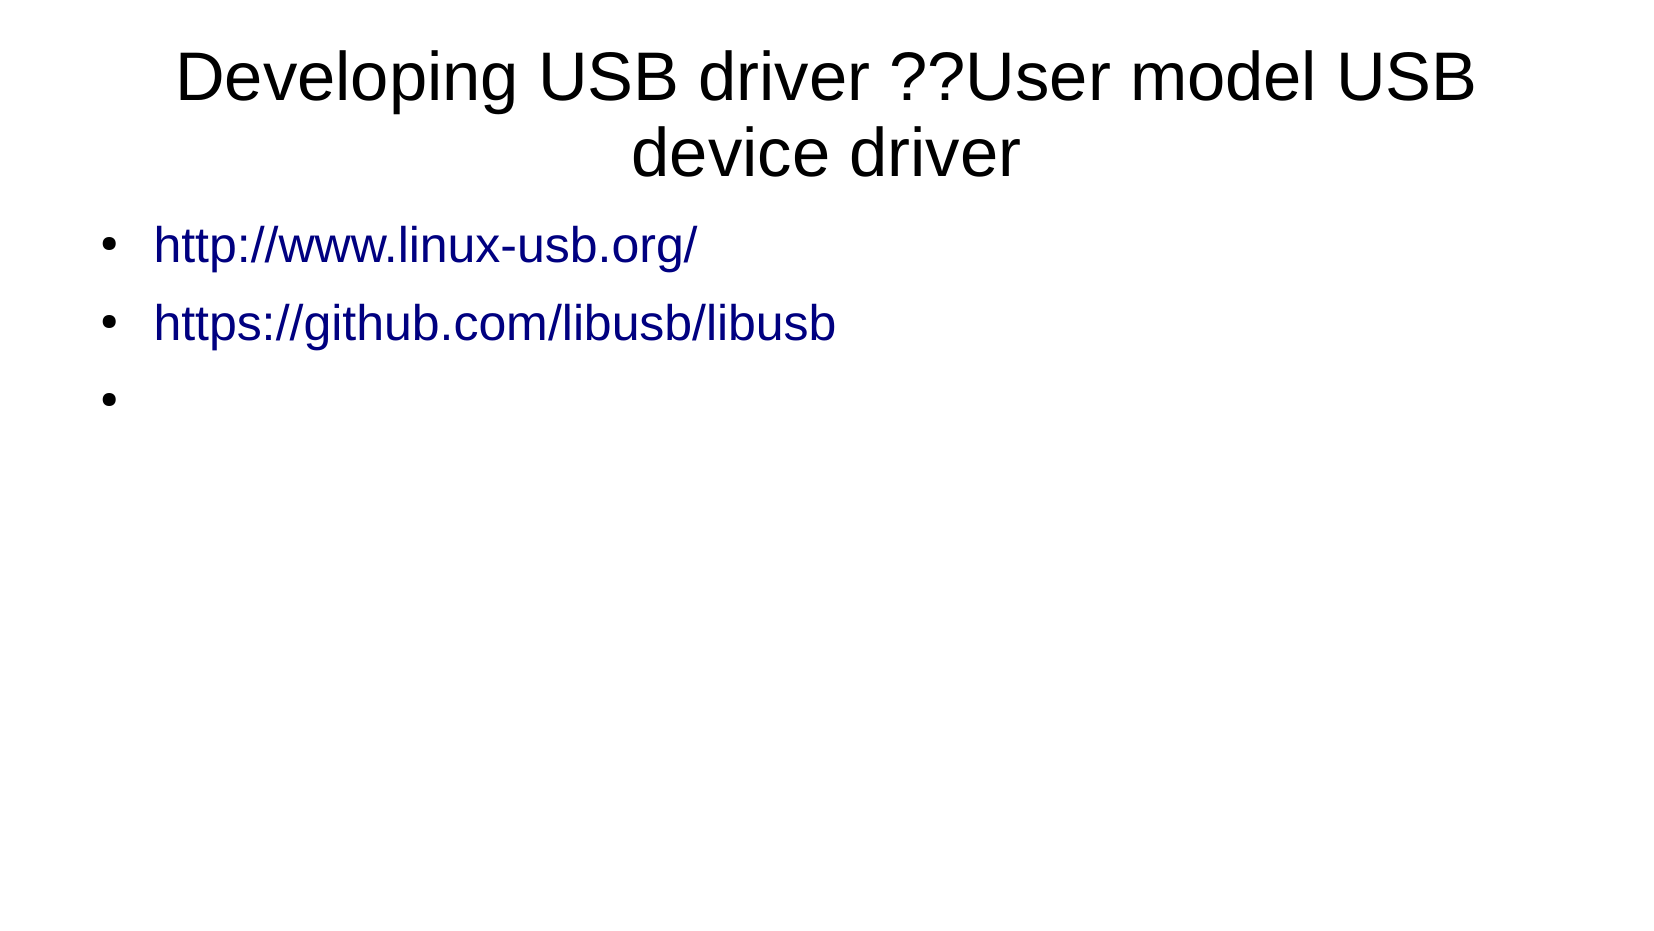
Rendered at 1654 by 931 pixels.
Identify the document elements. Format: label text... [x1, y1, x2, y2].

title Developing USB driver ??User model USB device driver [82, 37, 1571, 193]
list http://www.linux-usb.org/ https://github.com/libusb/libusb [82, 217, 1571, 758]
